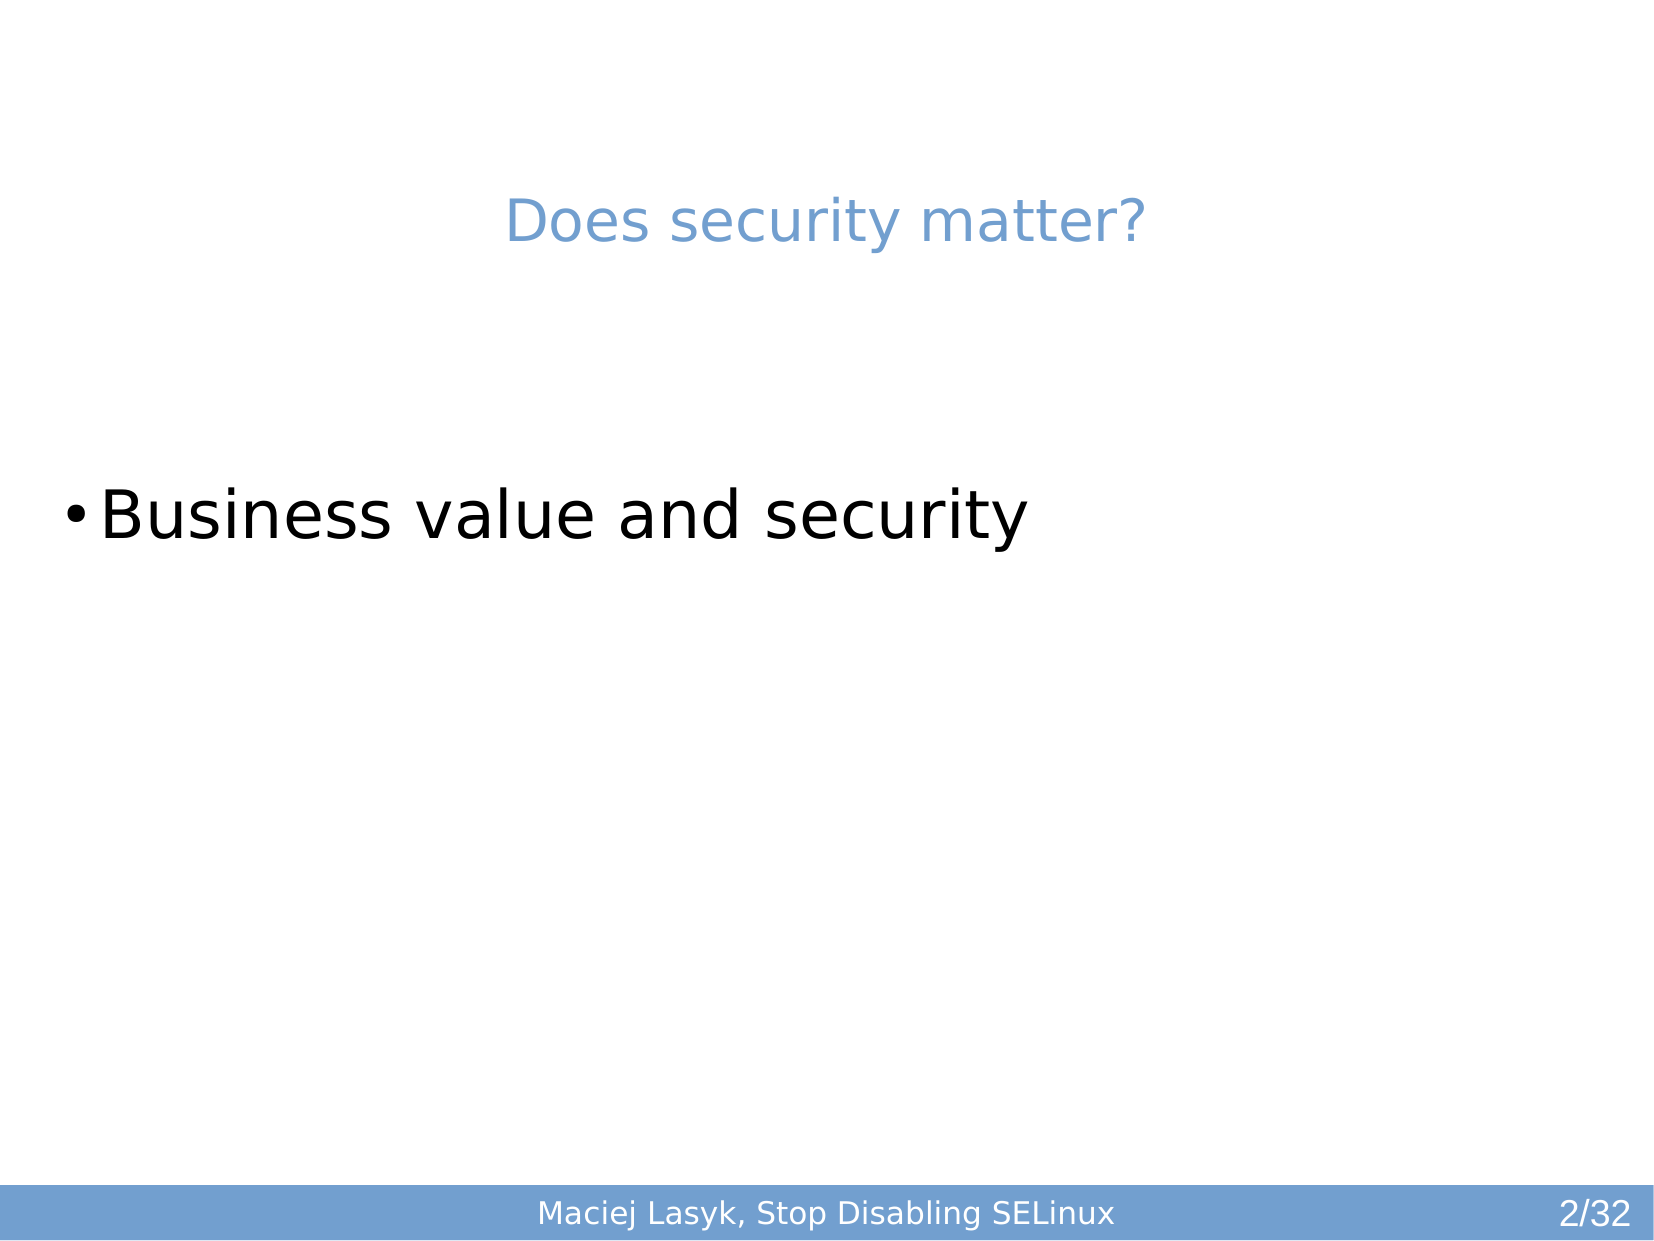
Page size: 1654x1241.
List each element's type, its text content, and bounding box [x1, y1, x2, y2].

text_box 2/32 [1533, 1185, 1647, 1241]
text_box Maciej Lasyk, Stop Disabling SELinux [522, 1188, 1132, 1240]
text_box [0, 1185, 1533, 1241]
text_box [1647, 1185, 1654, 1241]
text_box Does security matter? [489, 180, 1164, 263]
text_box Business value and security [49, 468, 1047, 562]
